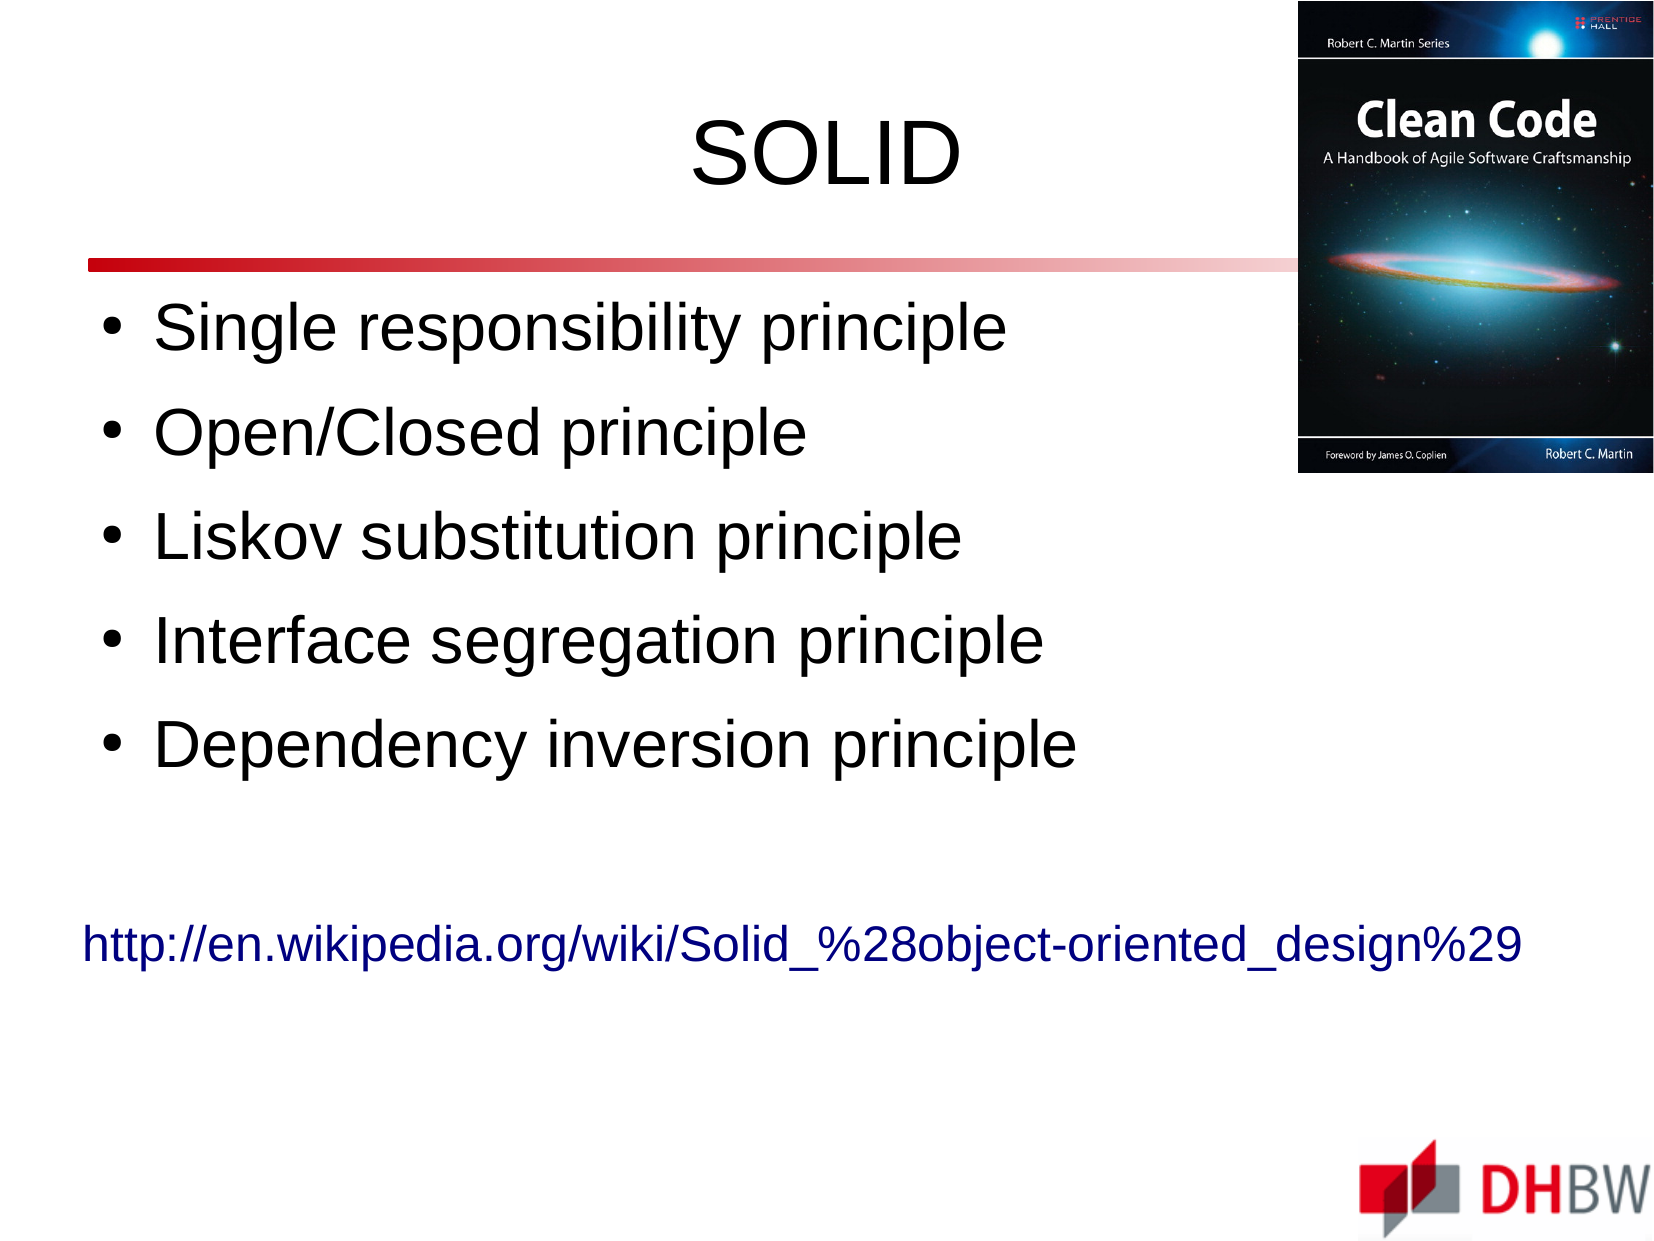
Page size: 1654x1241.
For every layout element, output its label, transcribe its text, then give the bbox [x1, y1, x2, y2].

picture [1298, 1, 1654, 473]
picture [1358, 1137, 1652, 1241]
title SOLID [82, 49, 1298, 257]
list Single responsibility principle Open/Closed principle Liskov substitution principle Interface segregation principle Dependency inversion principle http://en.wikipedia.org/wiki/Solid_%28object-oriented_design%29 [82, 290, 1571, 1094]
